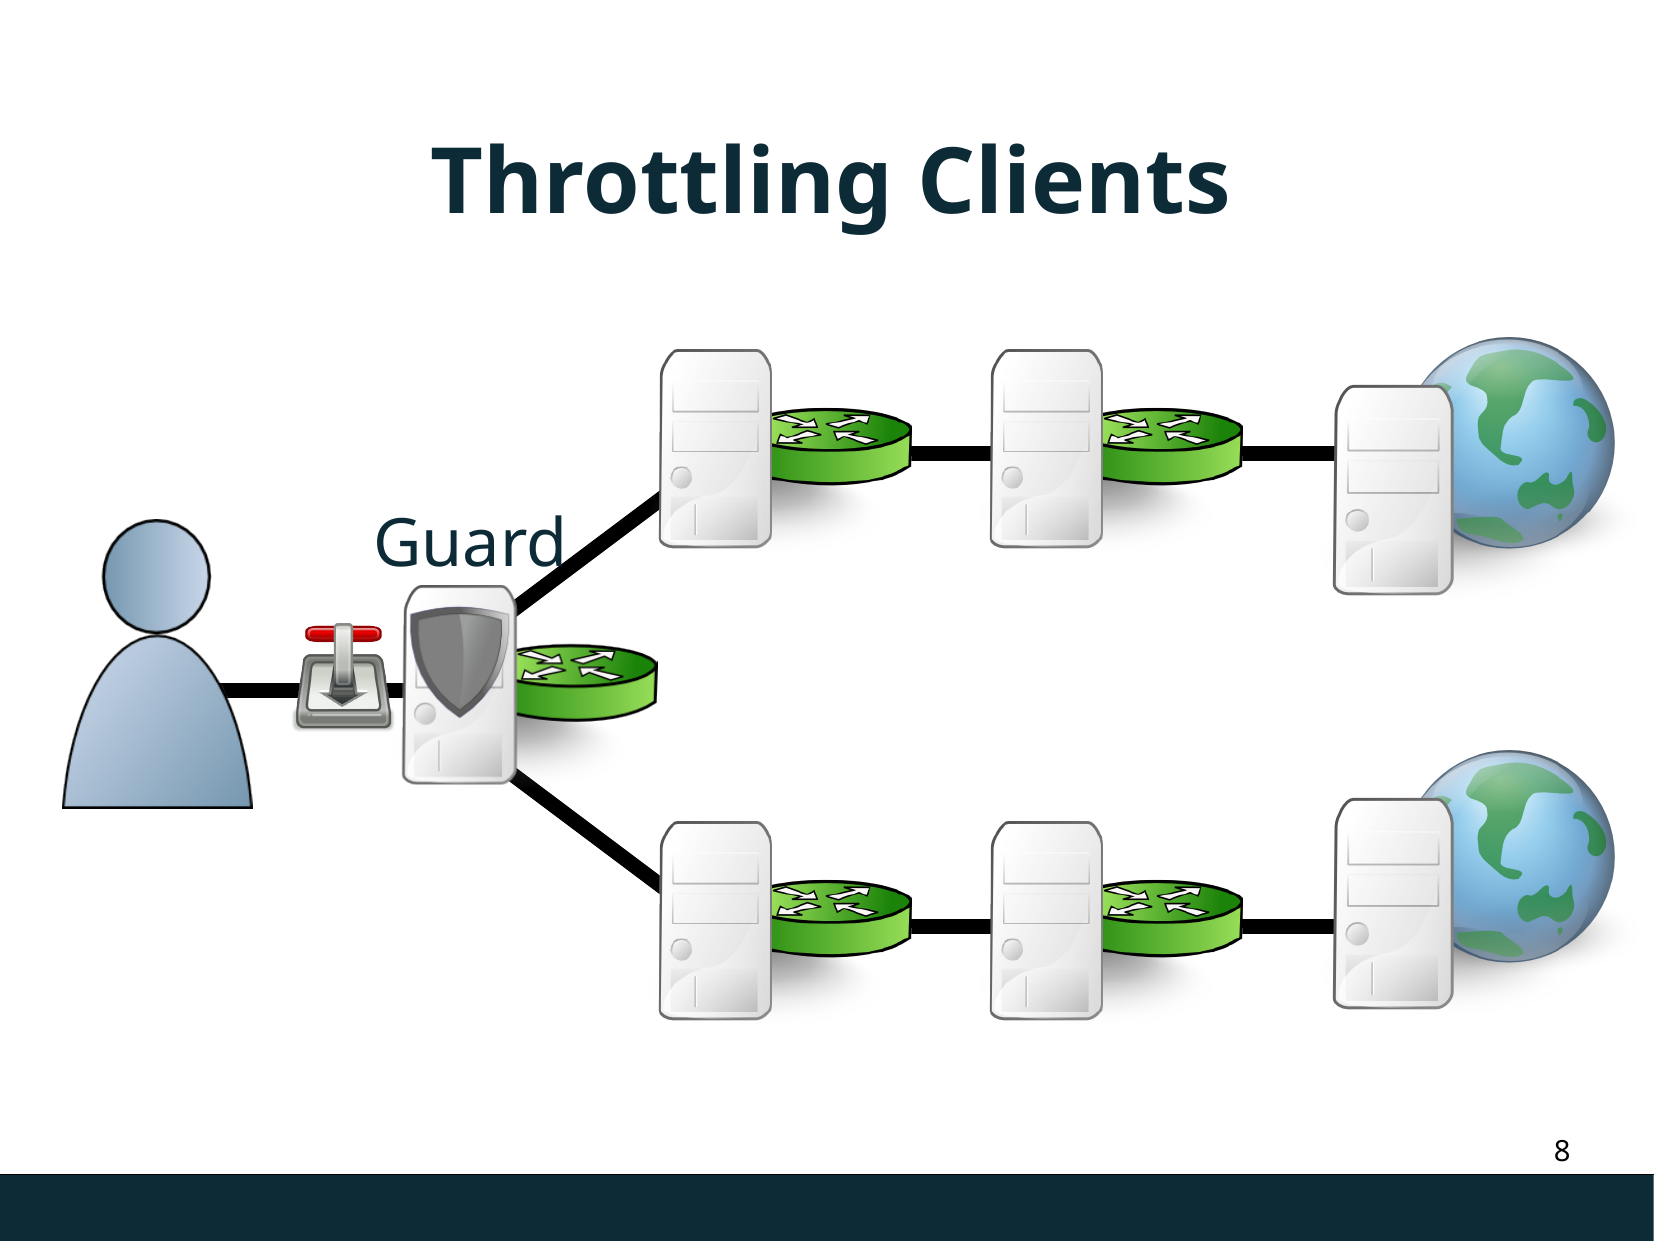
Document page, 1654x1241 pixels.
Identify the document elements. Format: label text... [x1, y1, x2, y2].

picture [1320, 337, 1638, 601]
picture [62, 519, 253, 809]
picture [290, 585, 658, 791]
picture [977, 821, 1243, 1026]
picture [1320, 750, 1638, 1015]
picture [977, 349, 1243, 554]
picture [646, 349, 912, 554]
text_box Guard [358, 487, 559, 579]
picture [646, 821, 912, 1026]
title Throttling Clients [86, 74, 1575, 282]
